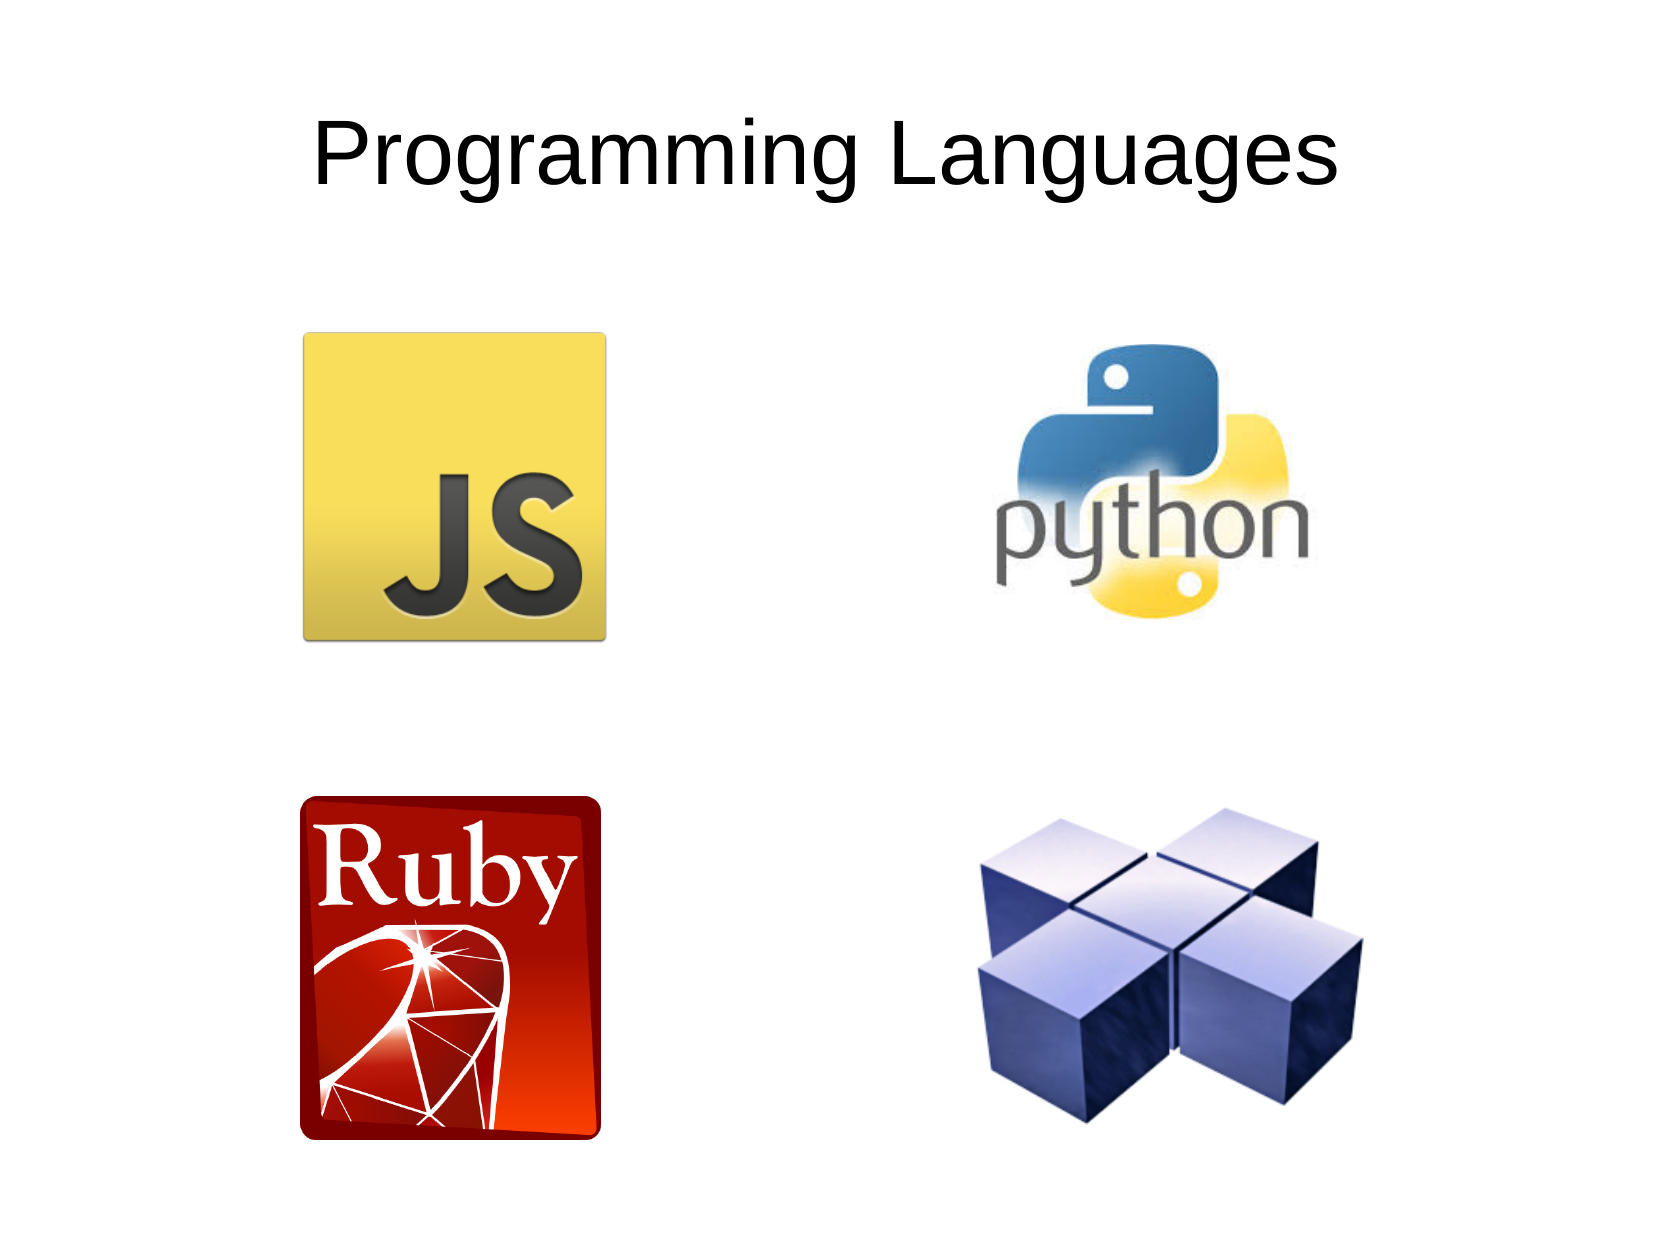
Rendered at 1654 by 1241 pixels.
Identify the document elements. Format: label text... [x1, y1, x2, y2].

picture [300, 796, 601, 1141]
title Programming Languages [82, 49, 1571, 257]
picture [930, 344, 1377, 620]
picture [958, 748, 1381, 1171]
picture [300, 329, 610, 646]
